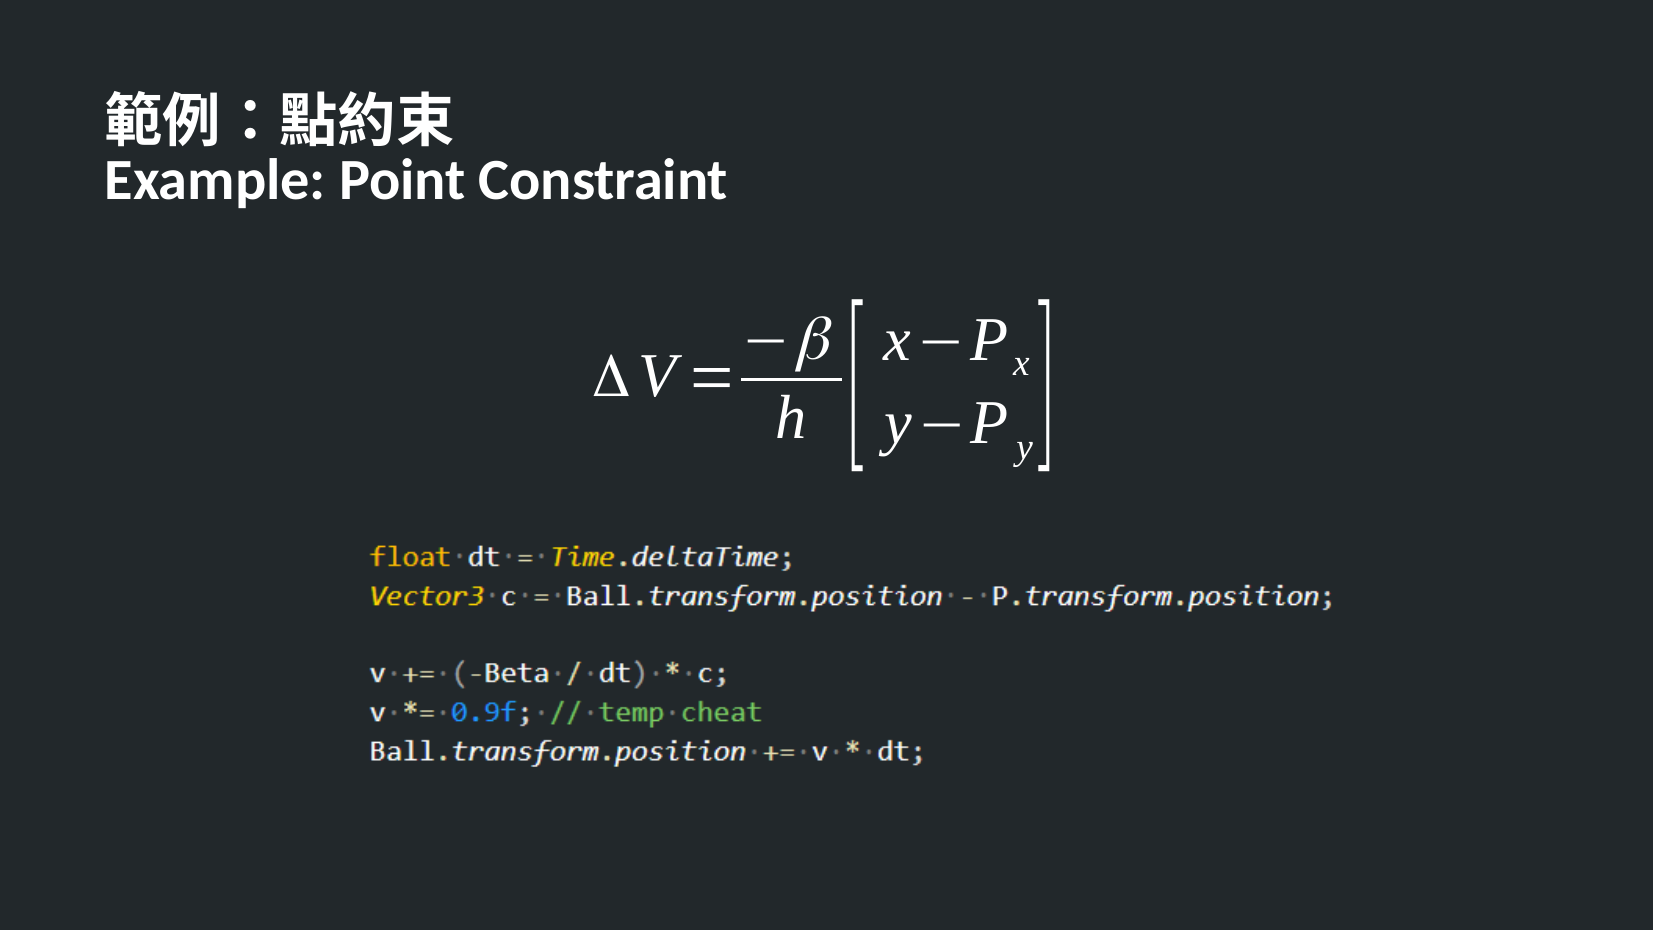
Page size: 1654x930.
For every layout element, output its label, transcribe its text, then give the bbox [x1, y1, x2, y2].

chart [584, 296, 1069, 475]
text_box 範例：點約束 Example: Point Constraint [90, 90, 1381, 239]
picture [367, 535, 1339, 778]
